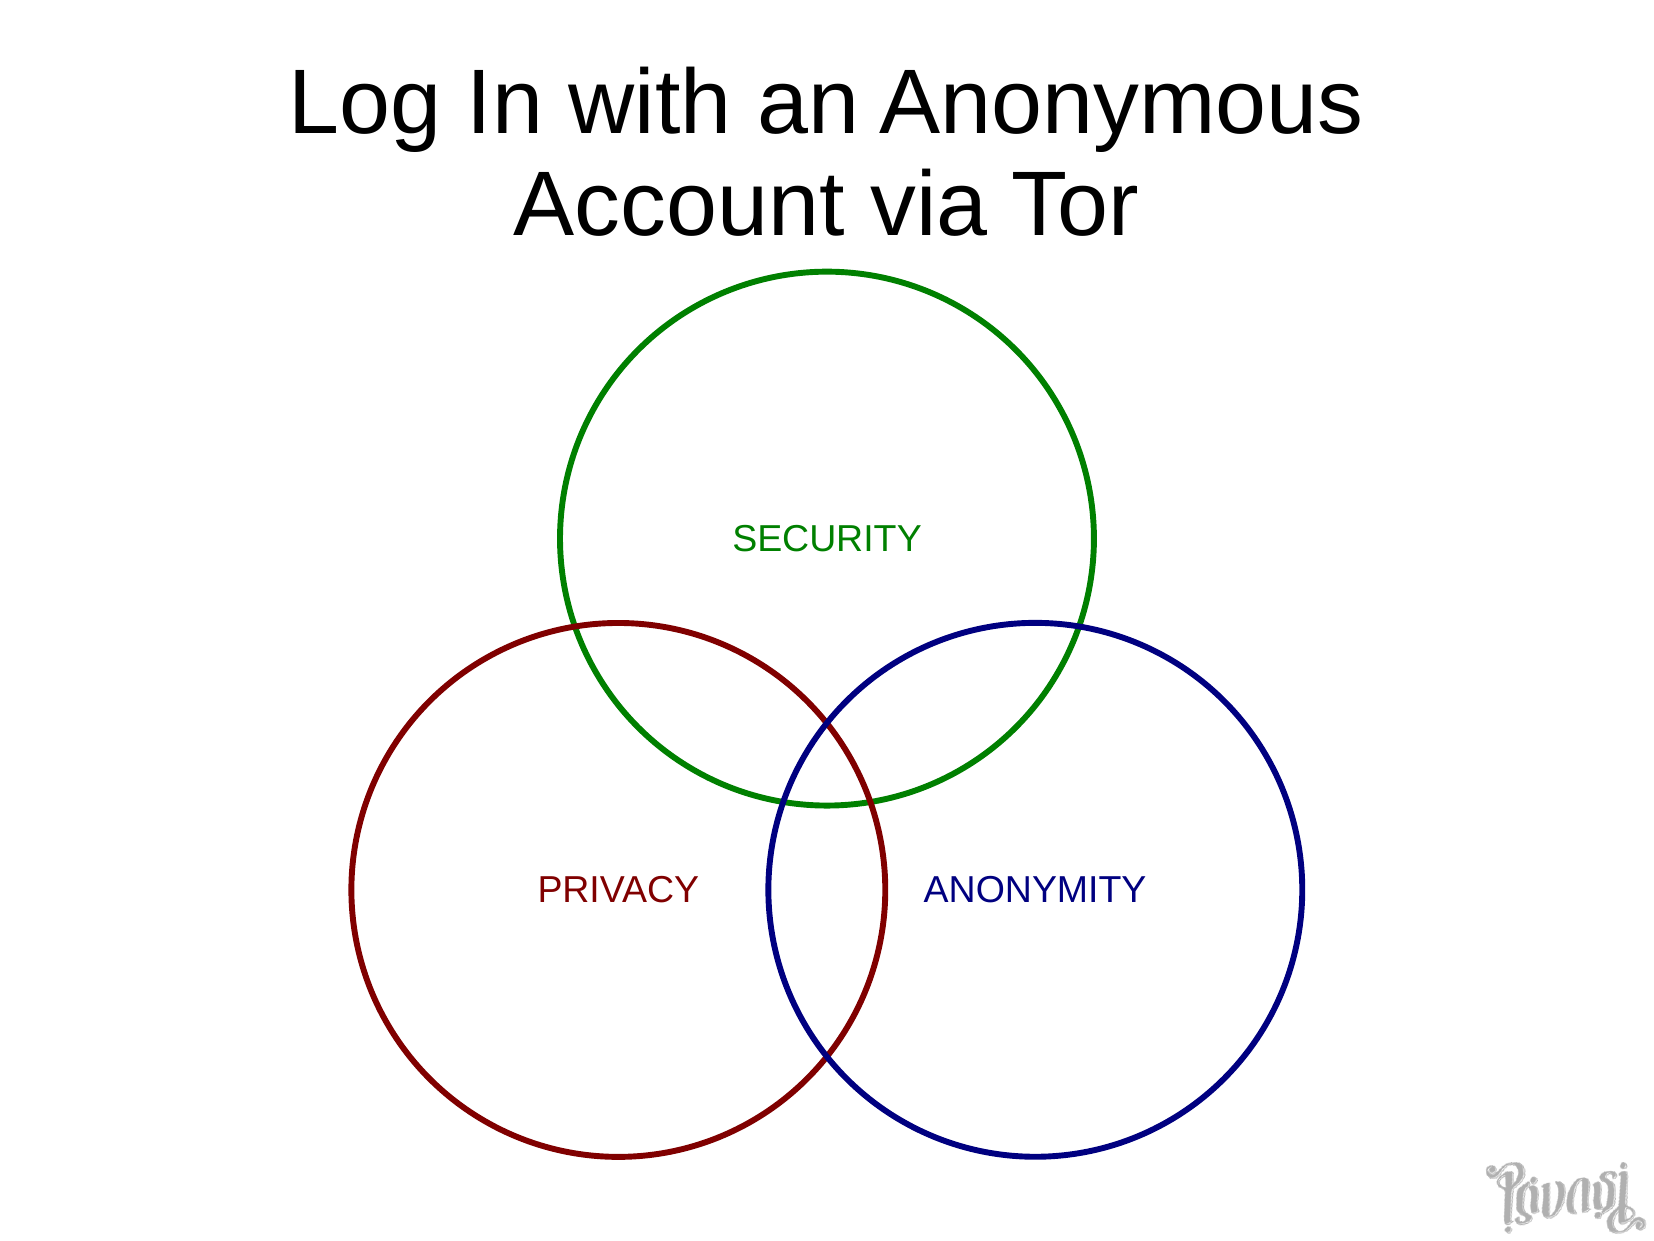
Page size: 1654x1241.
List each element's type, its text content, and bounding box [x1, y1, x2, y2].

text_box ANONYMITY [768, 622, 1303, 1157]
text_box PRIVACY [351, 622, 827, 1157]
title Log In with an Anonymous Account via Tor [82, 49, 1571, 257]
text_box SECURITY [560, 271, 1094, 722]
picture [1484, 1147, 1648, 1241]
